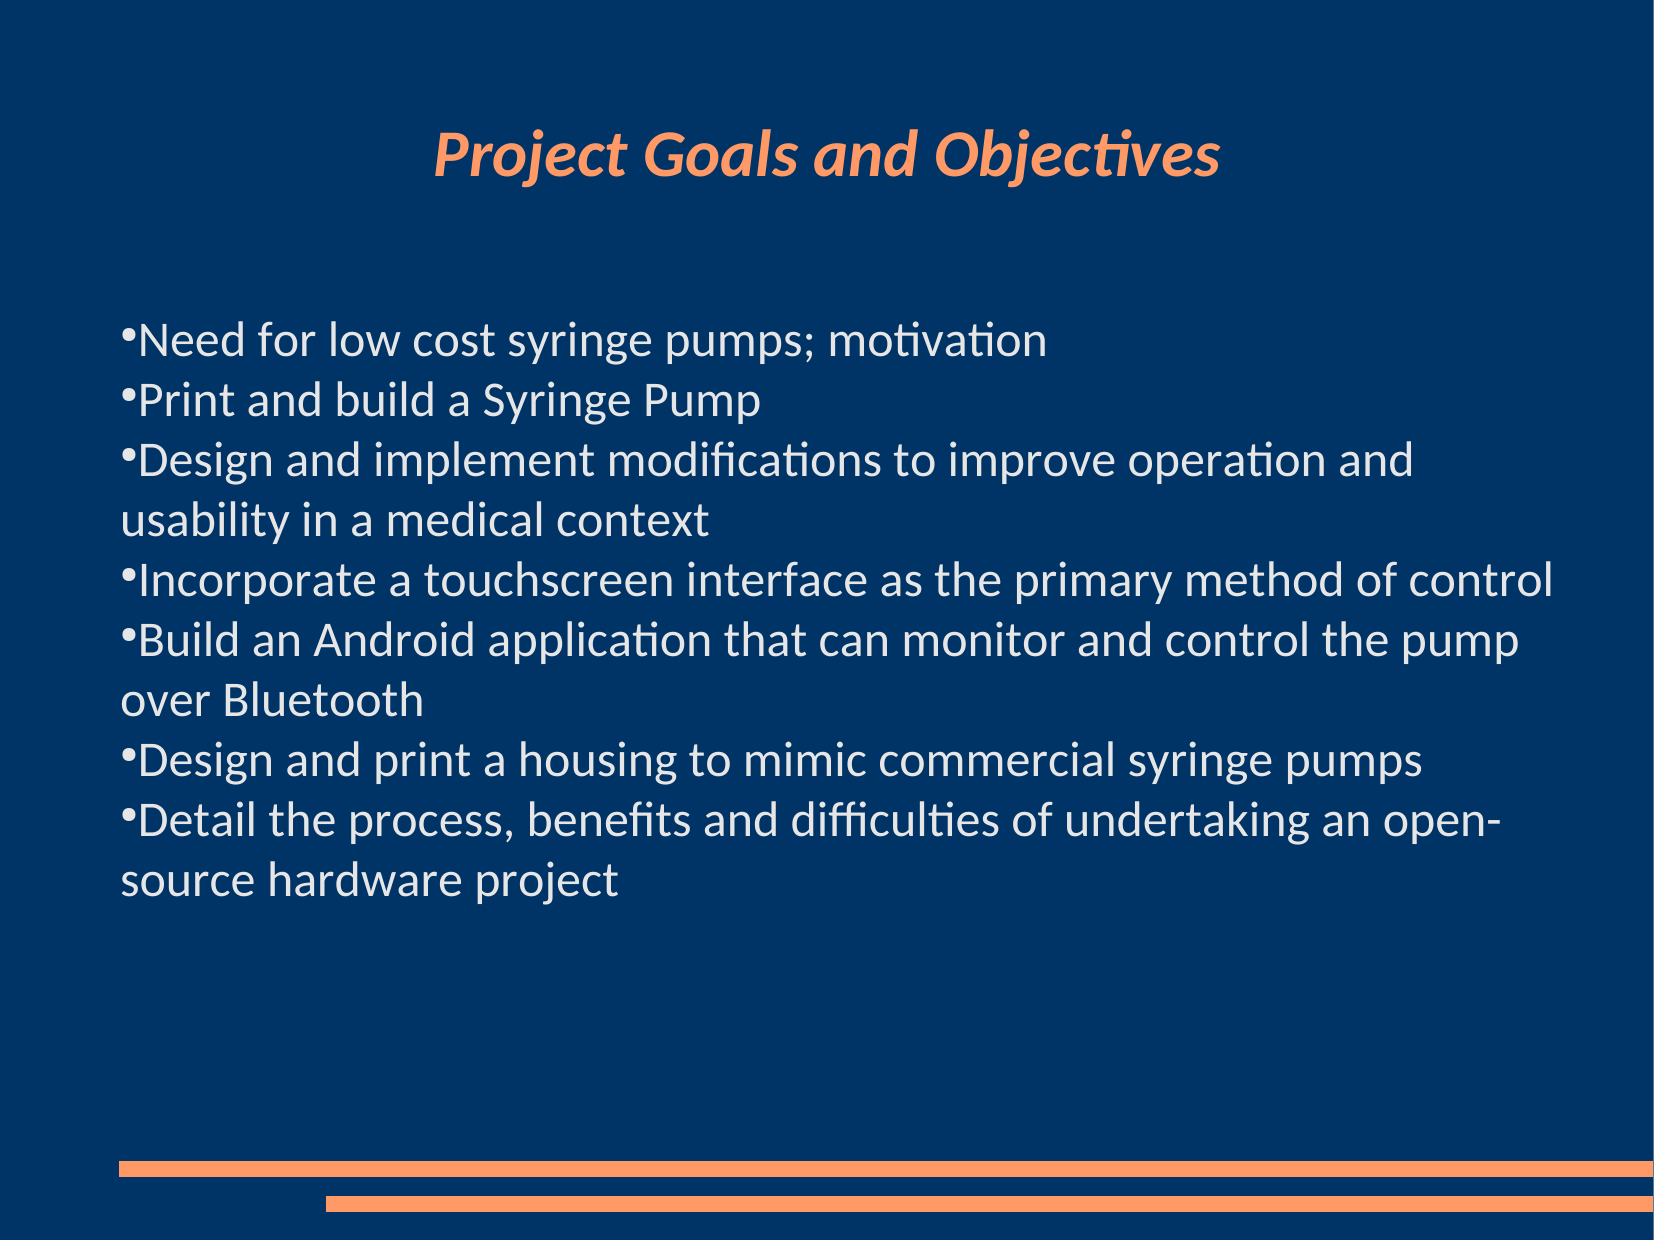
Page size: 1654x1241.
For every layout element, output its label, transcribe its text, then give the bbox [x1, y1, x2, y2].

list Need for low cost syringe pumps; motivation Print and build a Syringe Pump Design and implement modifications to improve operation and usability in a medical context Incorporate a touchscreen interface as the primary method of control Build an Android application that can monitor and control the pump over Bluetooth Design and print a housing to mimic commercial syringe pumps Detail the process, benefits and difficulties of undertaking an open-source hardware project [119, 246, 1560, 1134]
title Project Goals and Objectives [121, 46, 1534, 246]
